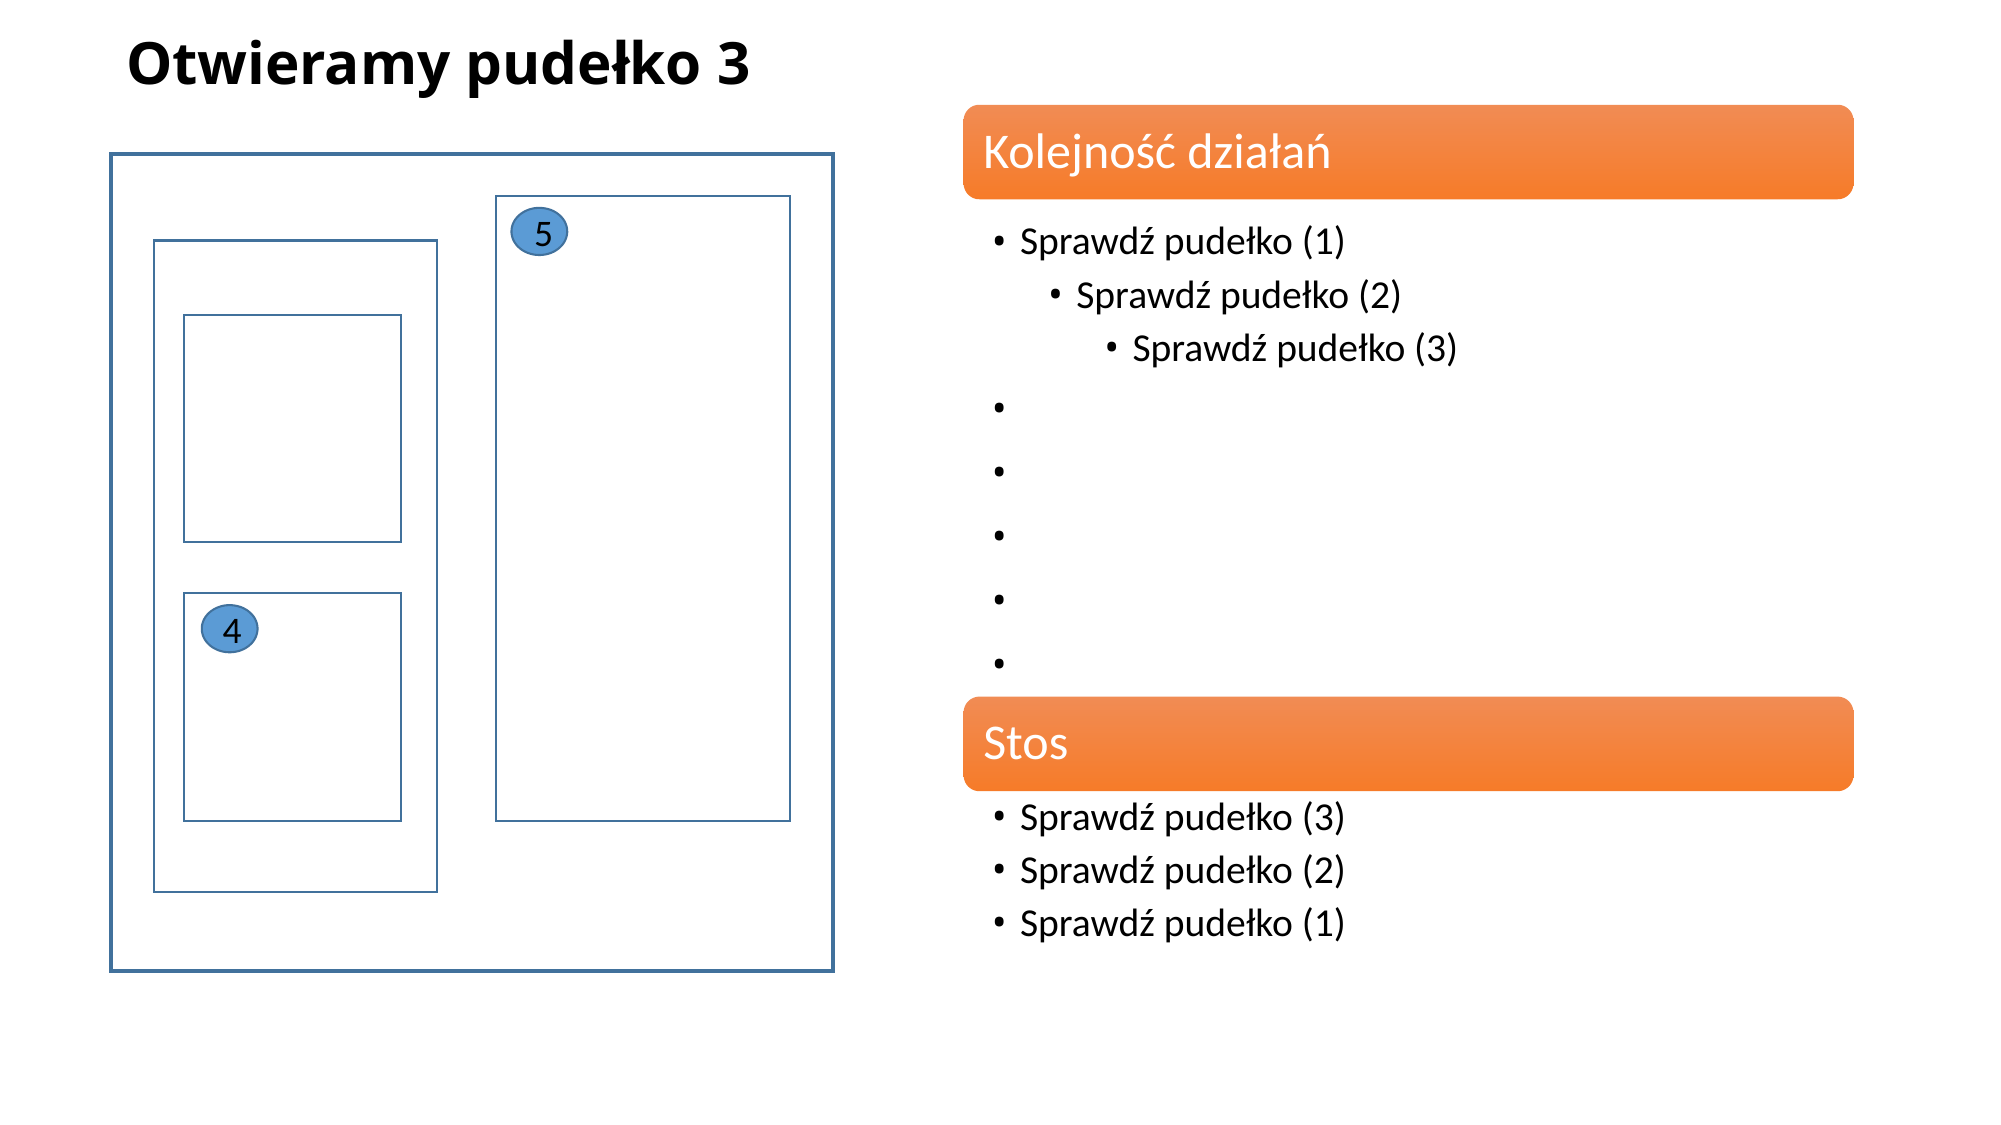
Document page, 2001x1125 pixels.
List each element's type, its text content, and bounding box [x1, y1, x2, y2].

text_box [553, 210, 568, 252]
text_box [511, 215, 519, 248]
text_box 4 [207, 598, 242, 659]
text_box Otwieramy pudełko 3 [110, 19, 2000, 106]
text_box 5 [519, 201, 553, 262]
text_box Stos [963, 696, 1854, 791]
text_box [201, 615, 207, 643]
text_box Sprawdź pudełko (3) Sprawdź pudełko (2) Sprawdź pudełko (1) [963, 791, 1854, 955]
text_box [242, 607, 258, 650]
text_box Kolejność działań [963, 106, 1854, 200]
text_box Sprawdź pudełko (1) Sprawdź pudełko (2) Sprawdź pudełko (3) [963, 215, 1854, 697]
